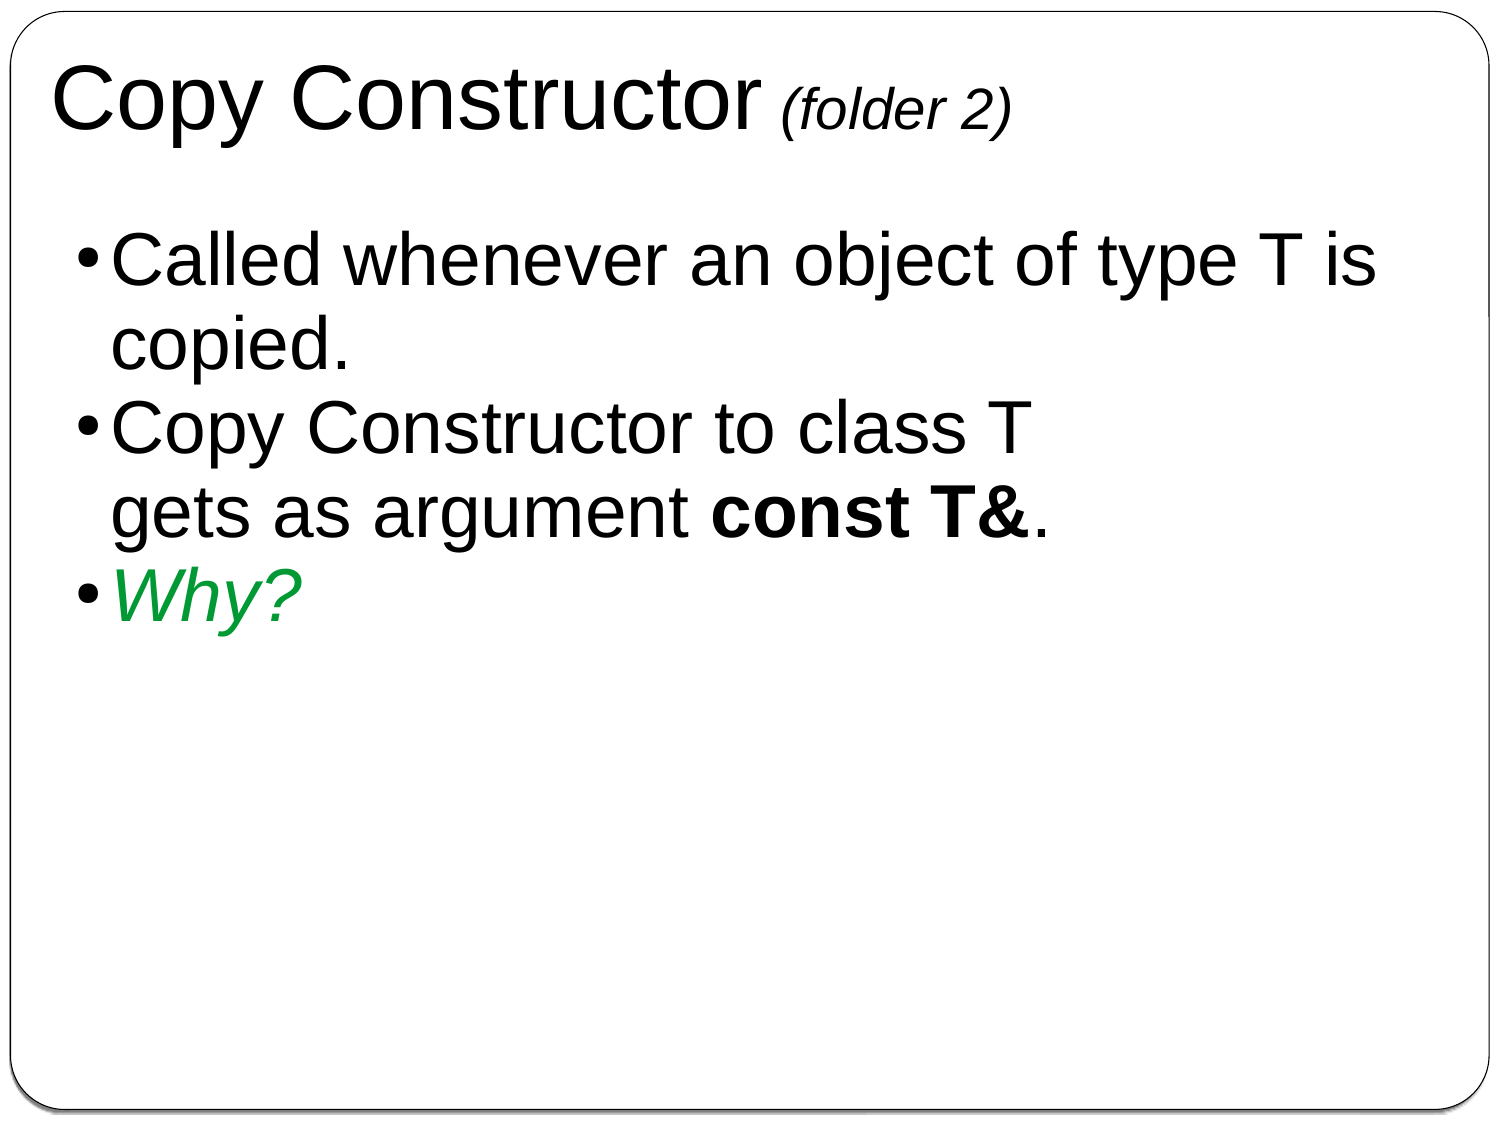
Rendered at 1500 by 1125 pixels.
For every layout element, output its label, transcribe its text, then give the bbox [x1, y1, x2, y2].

text_box Called whenever an object of type T is copied. Copy Constructor to class T gets as argument const T&. Why? [60, 210, 1441, 645]
title Copy Constructor (folder 2) [50, 45, 1450, 150]
